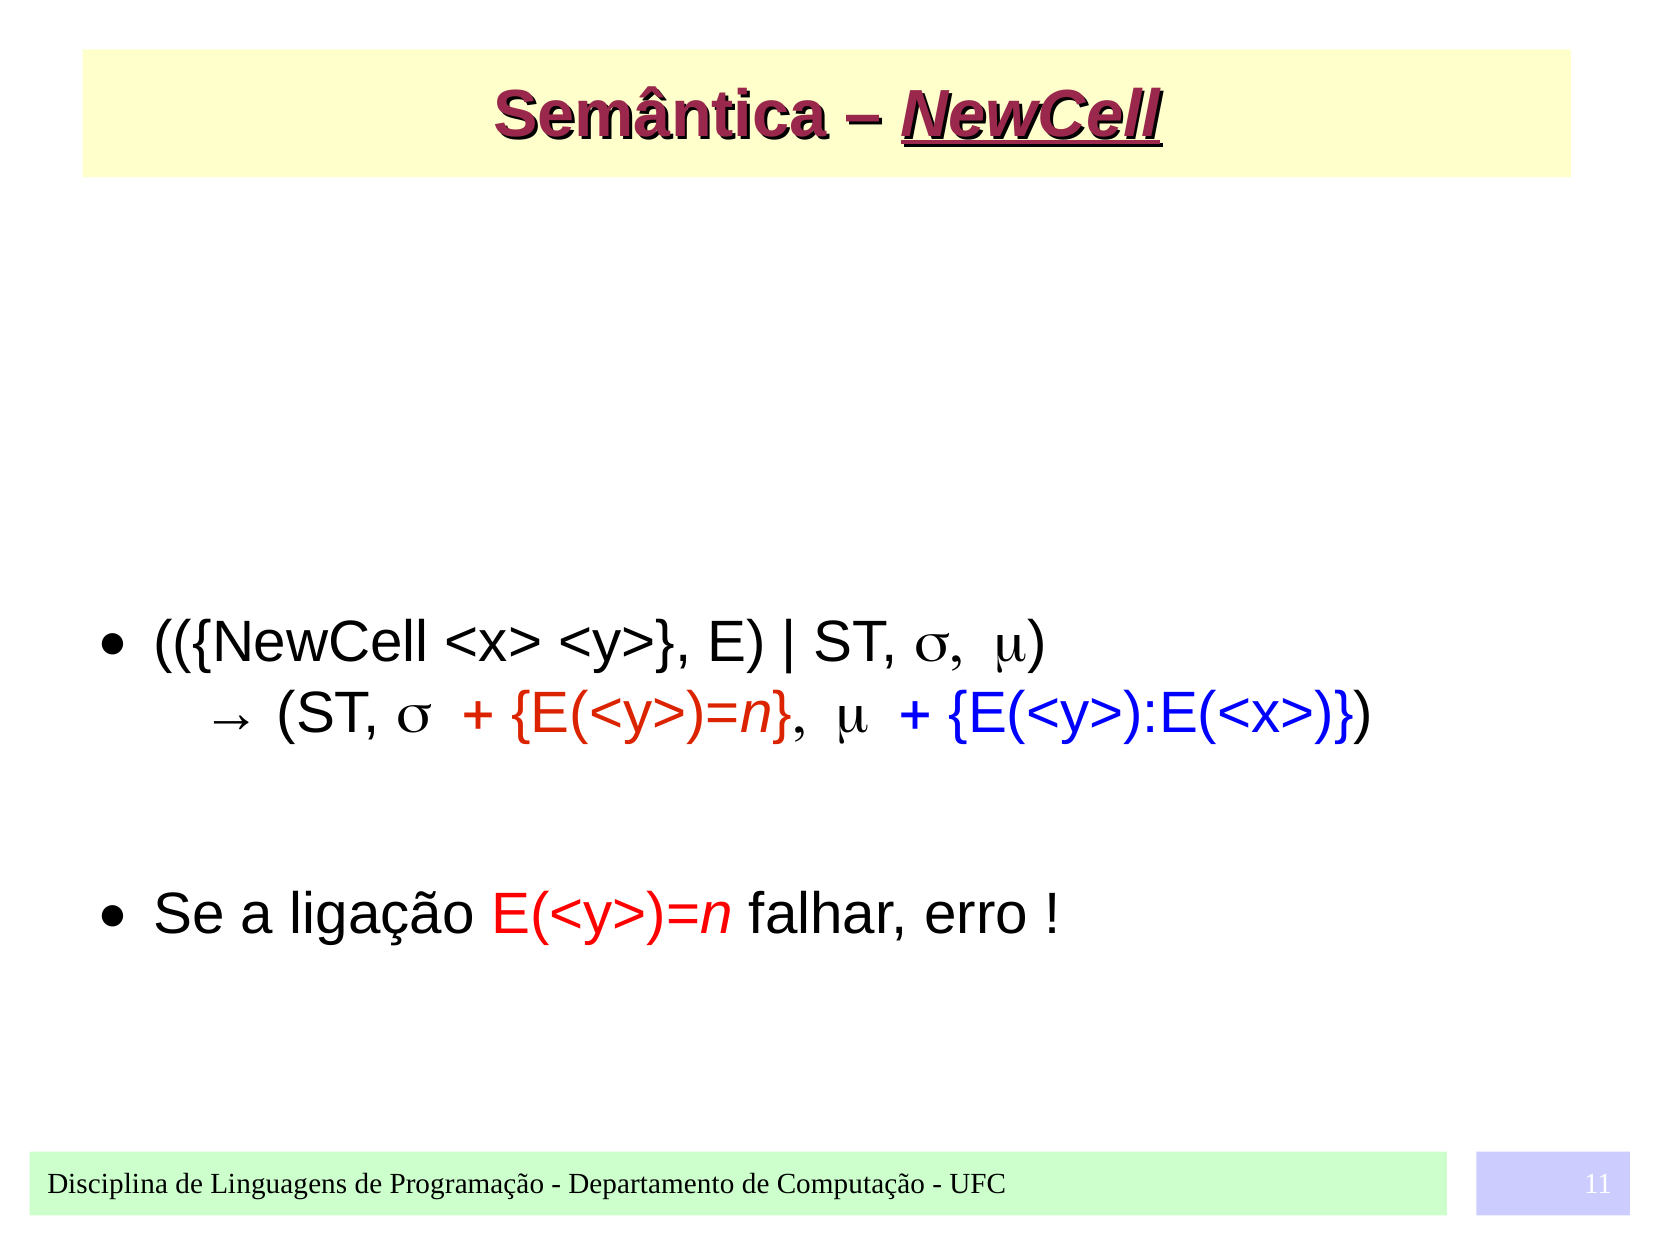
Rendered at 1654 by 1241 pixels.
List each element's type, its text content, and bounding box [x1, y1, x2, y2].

list (({NewCell <x> <y>}, E) | ST, , ) → (ST,  + {E(<y>)=n},  + {E(<y>):E(<x>)}) Se a ligação E(<y>)=n falhar, erro ! [82, 206, 1571, 1137]
title Semântica – NewCell [82, 49, 1571, 178]
